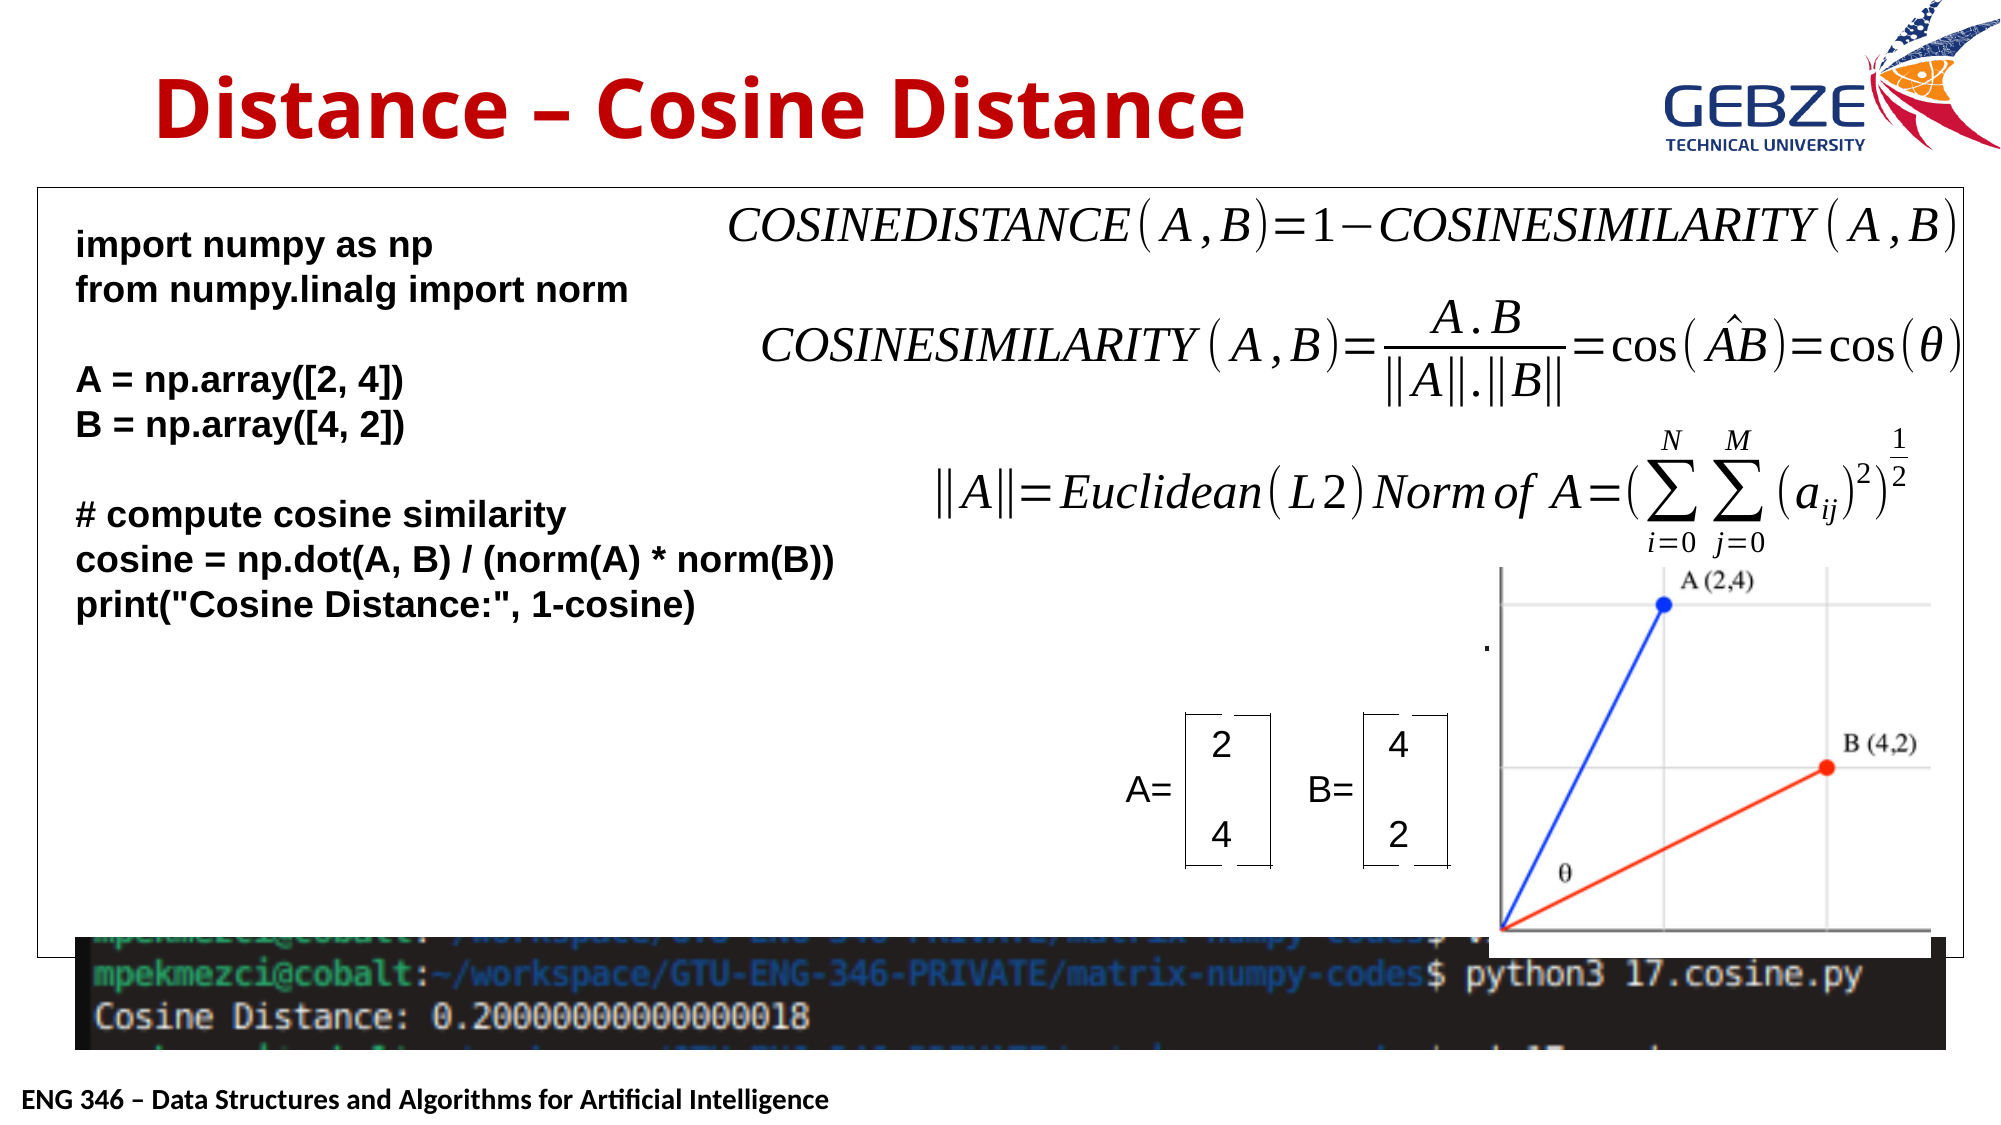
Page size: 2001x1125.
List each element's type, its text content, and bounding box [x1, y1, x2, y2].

text_box A= [1110, 757, 1224, 870]
chart [930, 421, 1910, 559]
text_box import numpy as np from numpy.linalg import norm A = np.array([2, 4]) B = np.array([4, 2]) # compute cosine similarity cosine = np.dot(A, B) / (norm(A) * norm(B)) print("Cosine Distance:", 1-cosine) [60, 212, 1200, 605]
title Distance – Cosine Distance [137, 59, 1650, 165]
picture [1665, 0, 2001, 151]
text_box 2 4 [1185, 712, 1294, 901]
chart [726, 195, 1959, 256]
text_box B= [1292, 757, 1363, 870]
text_box 4 2 [1363, 712, 1471, 901]
picture [75, 567, 1946, 1051]
chart [759, 288, 1964, 410]
